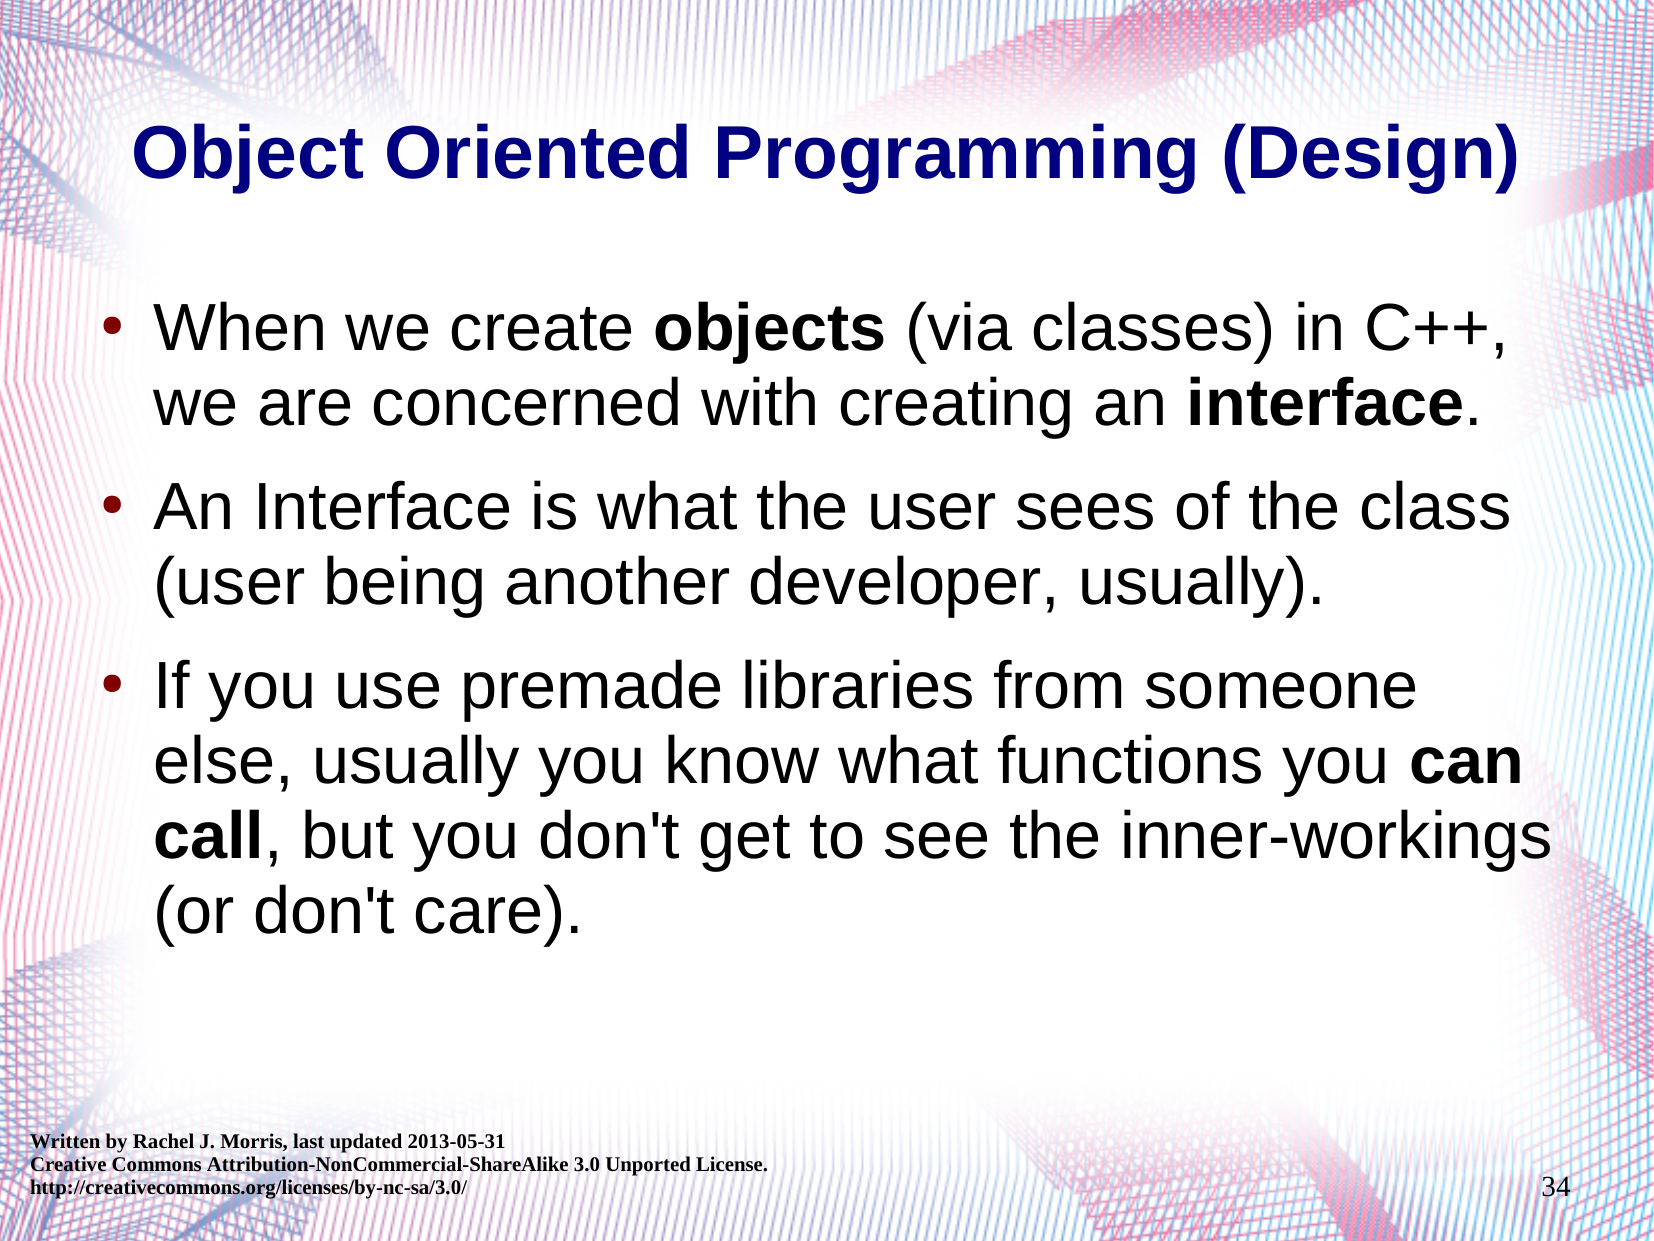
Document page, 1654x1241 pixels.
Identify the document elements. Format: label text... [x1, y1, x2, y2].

list When we create objects (via classes) in C++, we are concerned with creating an interface. An Interface is what the user sees of the class (user being another developer, usually). If you use premade libraries from someone else, usually you know what functions you can call, but you don't get to see the inner-workings (or don't care). [82, 290, 1571, 1010]
picture [0, 0, 1654, 1241]
title Object Oriented Programming (Design) [82, 49, 1571, 257]
